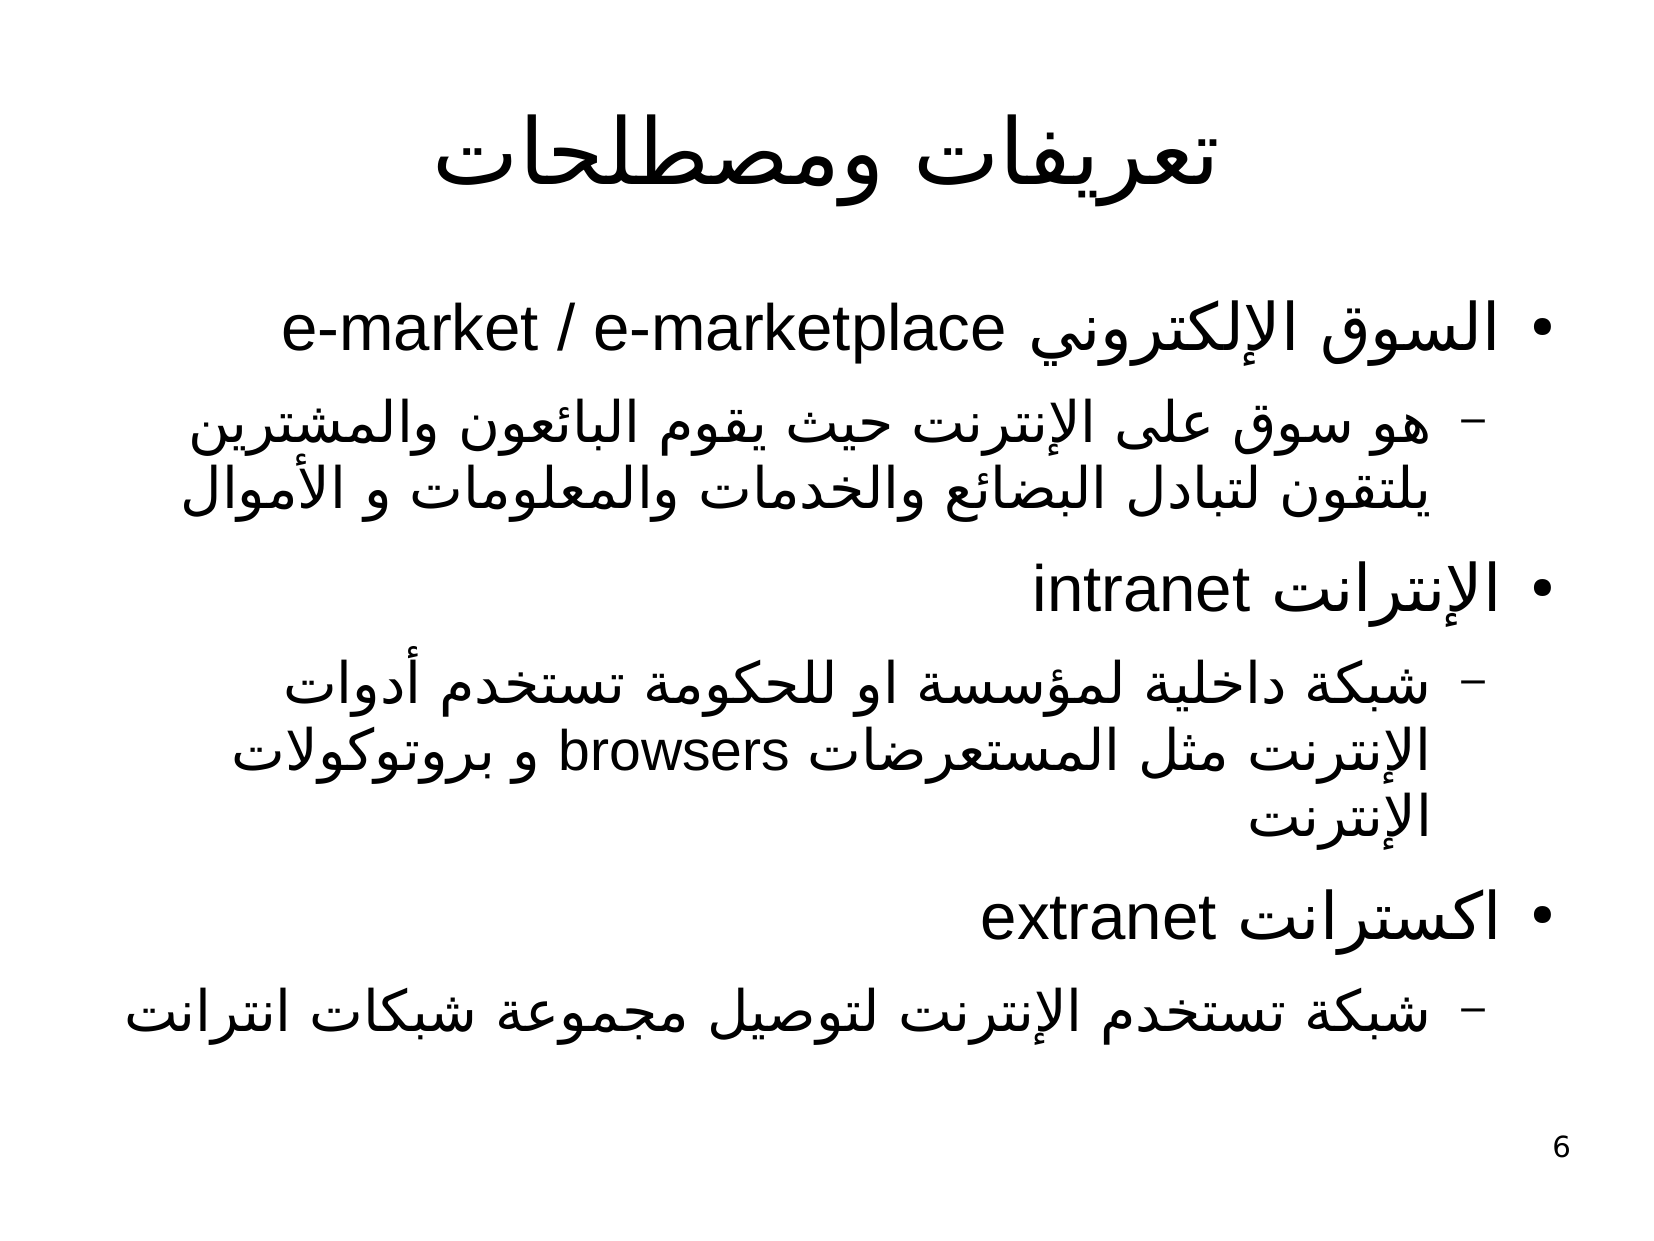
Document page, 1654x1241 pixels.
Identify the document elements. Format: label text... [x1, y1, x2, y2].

title تعريفات ومصطلحات [82, 49, 1571, 257]
list السوق الإلكتروني e-market / e-marketplace هو سوق على الإنترنت حيث يقوم البائعون والمشترين يلتقون لتبادل البضائع والخدمات والمعلومات و الأموال الإنترانت intranet شبكة داخلية لمؤسسة او للحكومة تستخدم أدوات الإنترنت مثل المستعرضات browsers و بروتوكولات الإنترنت اكسترانت extranet شبكة تستخدم الإنترنت لتوصيل مجموعة شبكات انترانت [82, 290, 1571, 1111]
